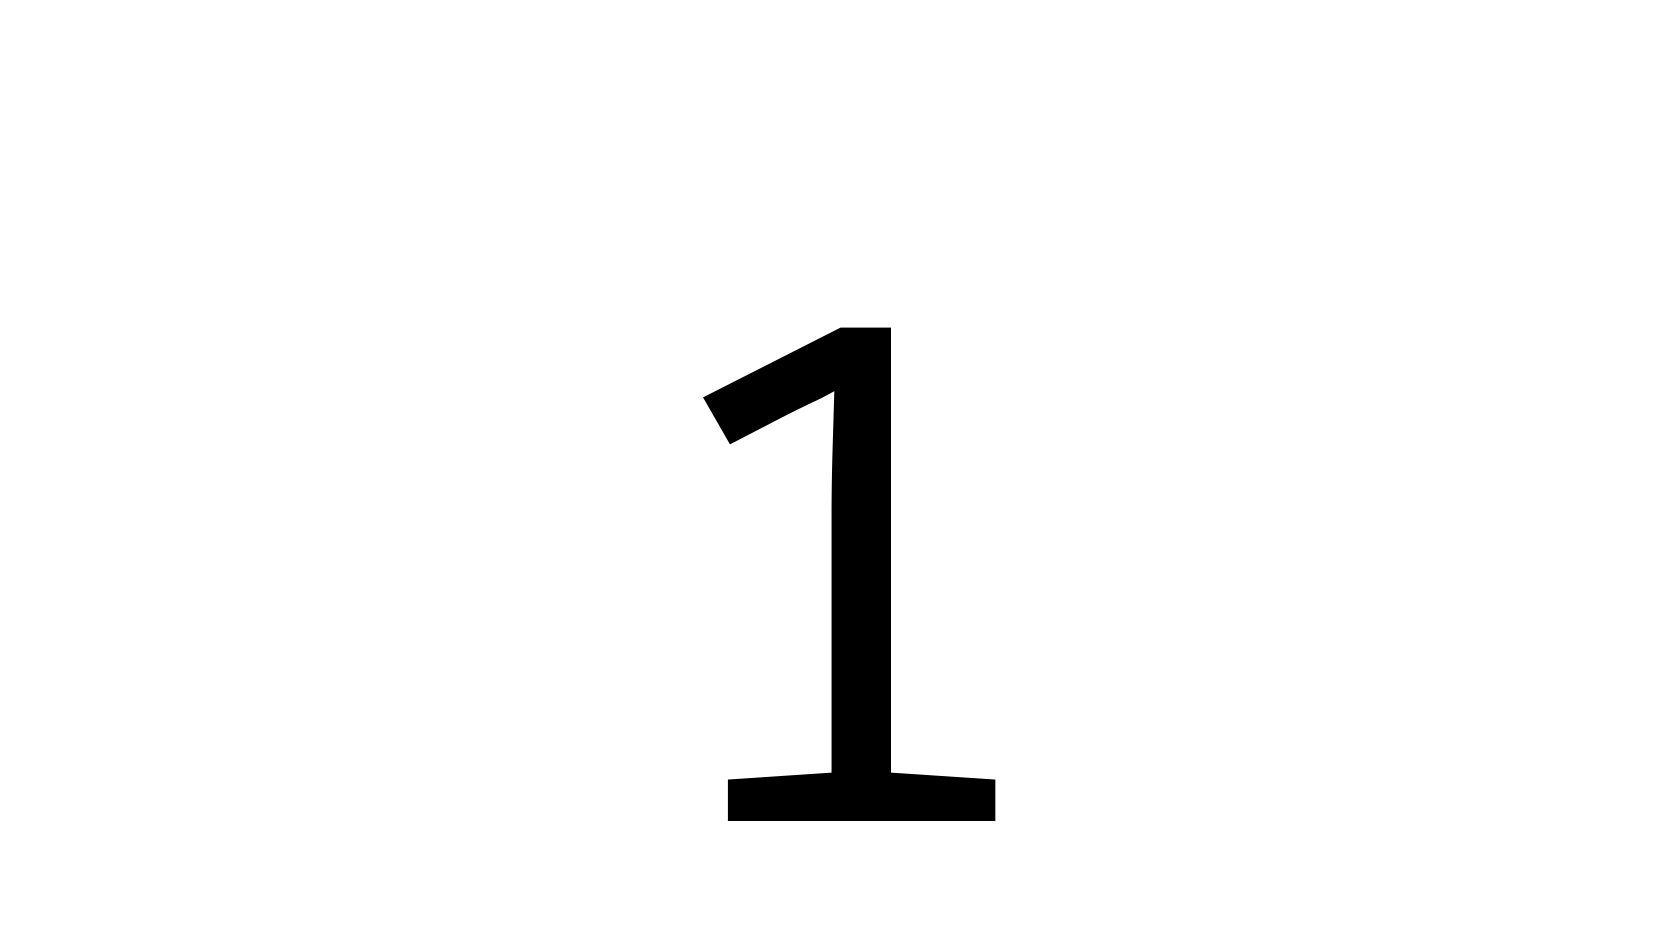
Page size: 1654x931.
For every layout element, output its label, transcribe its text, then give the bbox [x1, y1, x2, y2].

text_box 1 [621, 75, 1028, 931]
